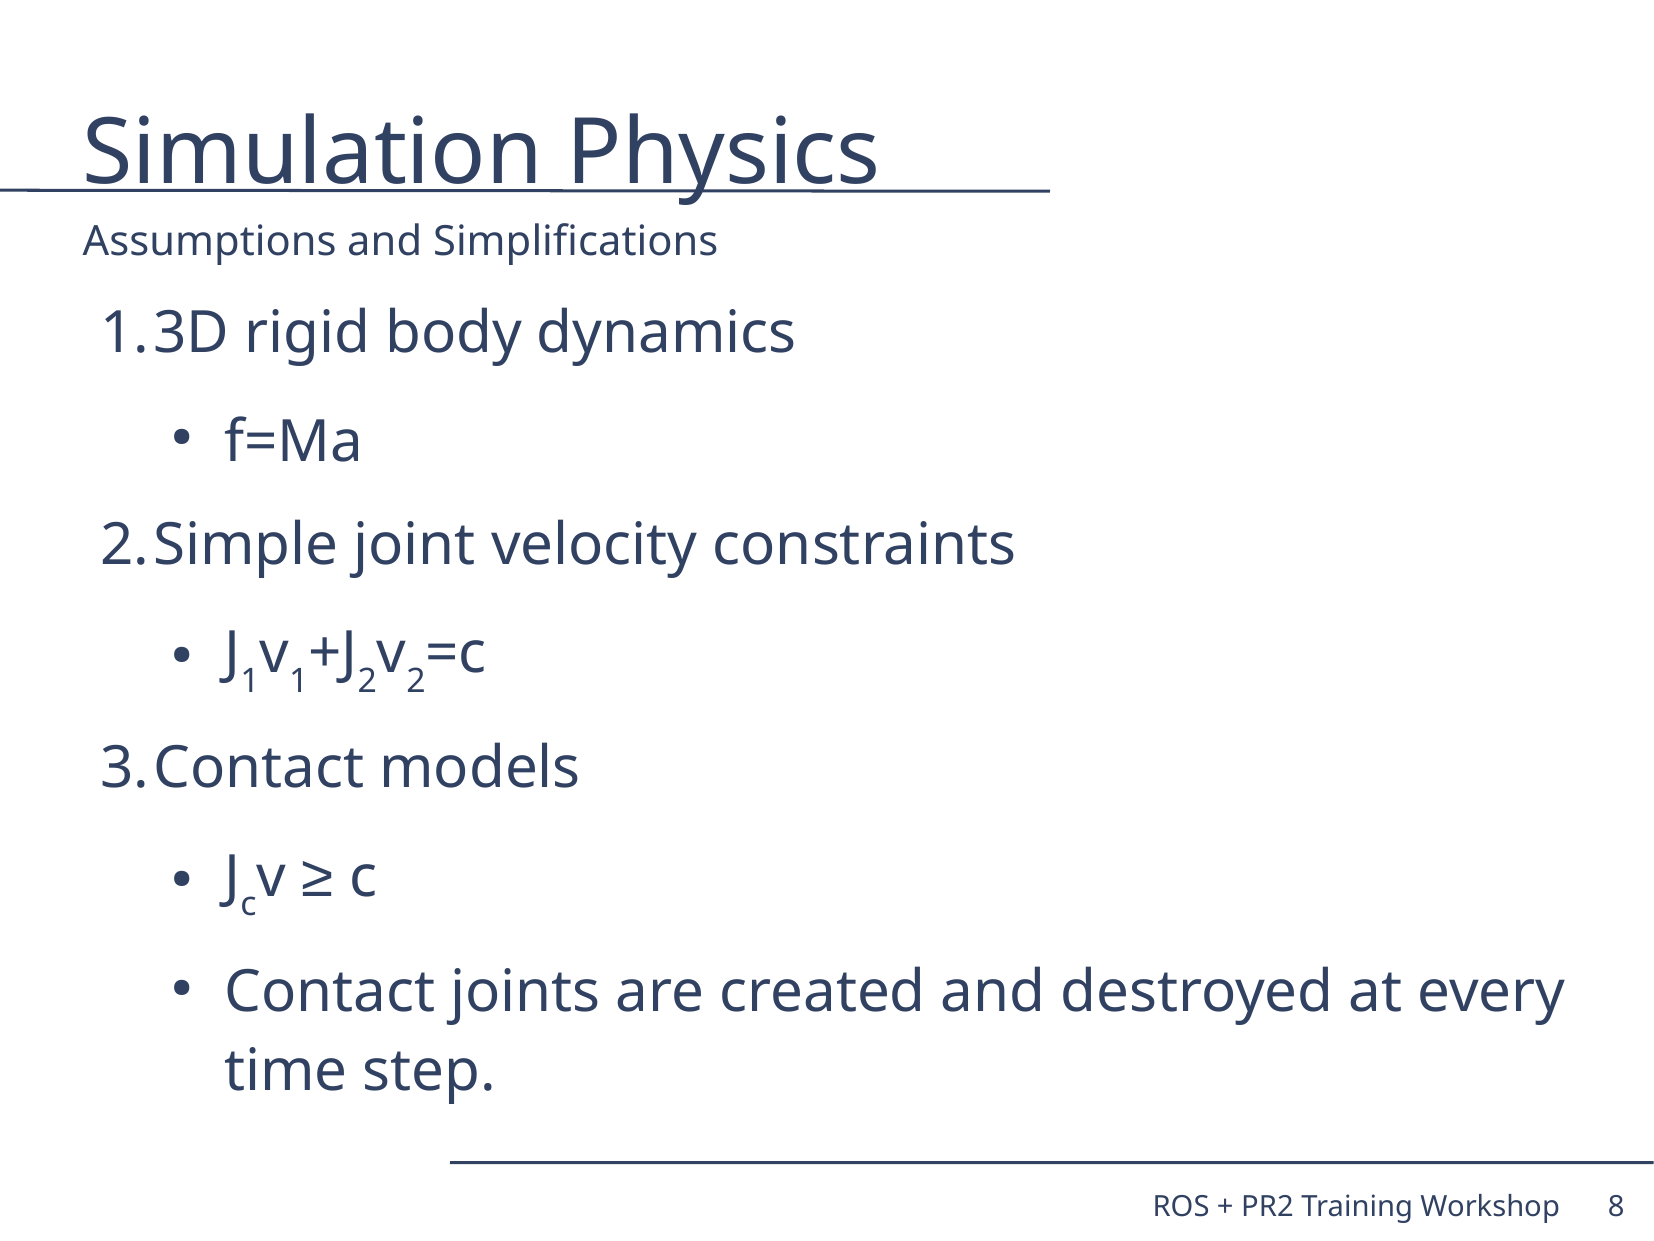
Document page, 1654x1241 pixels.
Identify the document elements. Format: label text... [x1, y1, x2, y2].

list 3D rigid body dynamics f=Ma Simple joint velocity constraints J1v1+J2v2=c Contact models Jcv ≥ c Contact joints are created and destroyed at every time step. [82, 290, 1571, 1109]
title Simulation Physics Assumptions and Simplifications [82, 80, 1571, 273]
